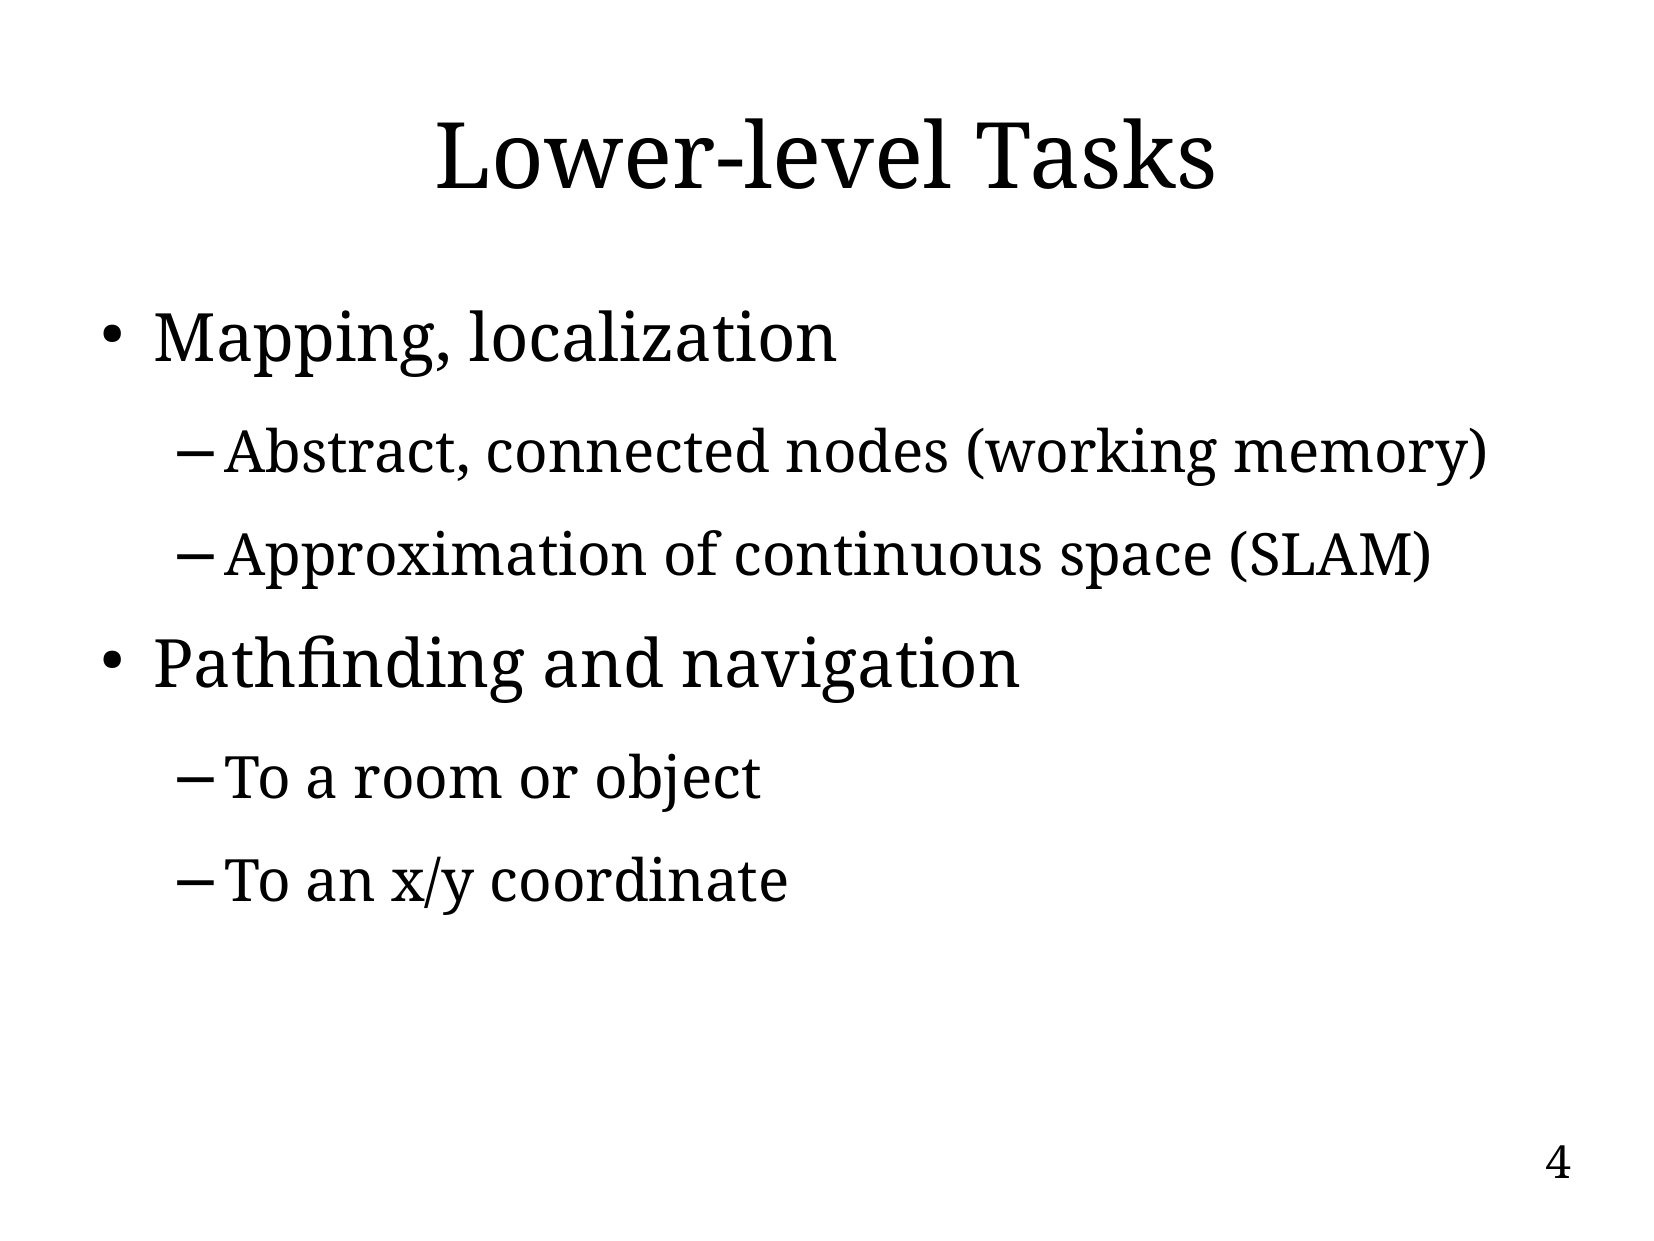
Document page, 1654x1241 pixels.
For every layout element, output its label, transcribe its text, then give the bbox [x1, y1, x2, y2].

list Mapping, localization Abstract, connected nodes (working memory) Approximation of continuous space (SLAM) Pathfinding and navigation To a room or object To an x/y coordinate [82, 290, 1571, 1109]
title Lower-level Tasks [82, 49, 1571, 257]
